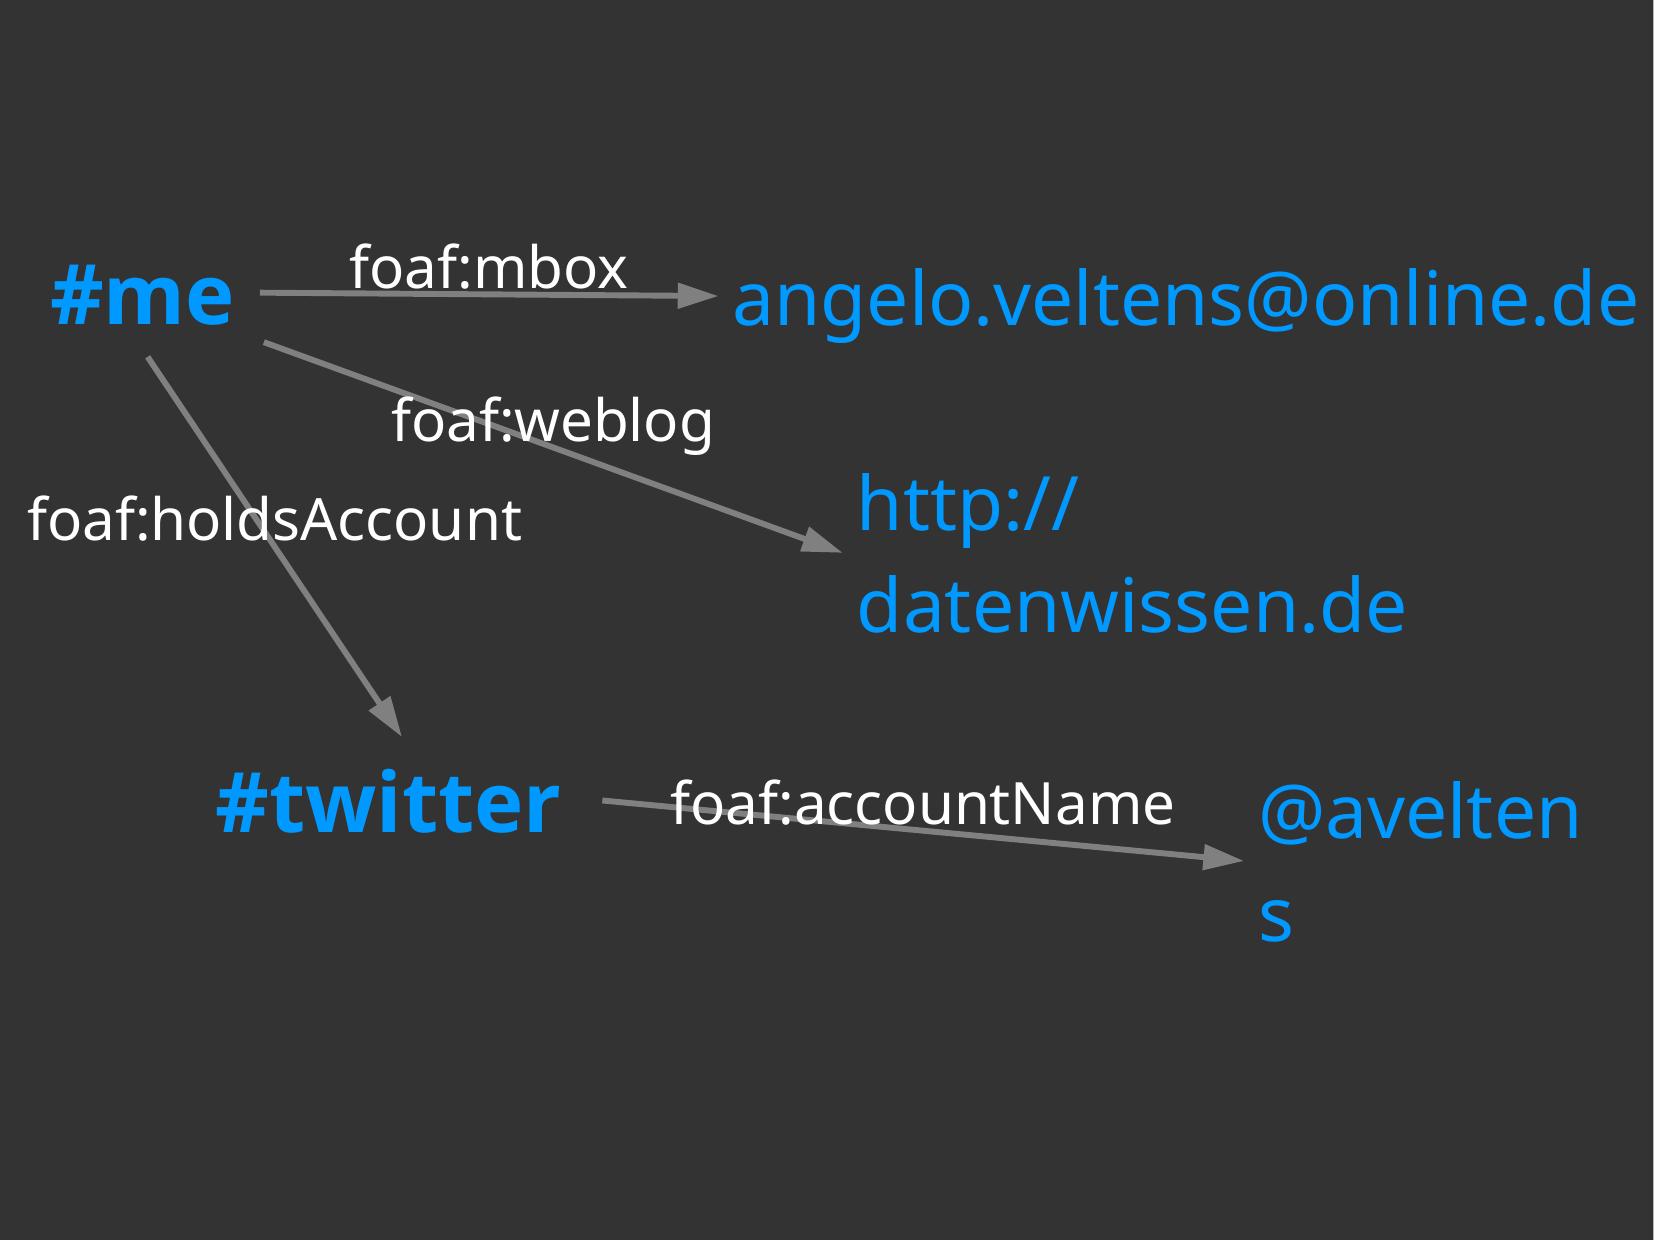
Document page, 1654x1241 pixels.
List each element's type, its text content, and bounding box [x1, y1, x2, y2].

text_box @aveltens [1243, 751, 1634, 851]
text_box #twitter [200, 736, 603, 845]
text_box #me [35, 228, 260, 337]
text_box http://datenwissen.de [842, 442, 1634, 543]
text_box angelo.veltens@online.de [717, 237, 1634, 337]
